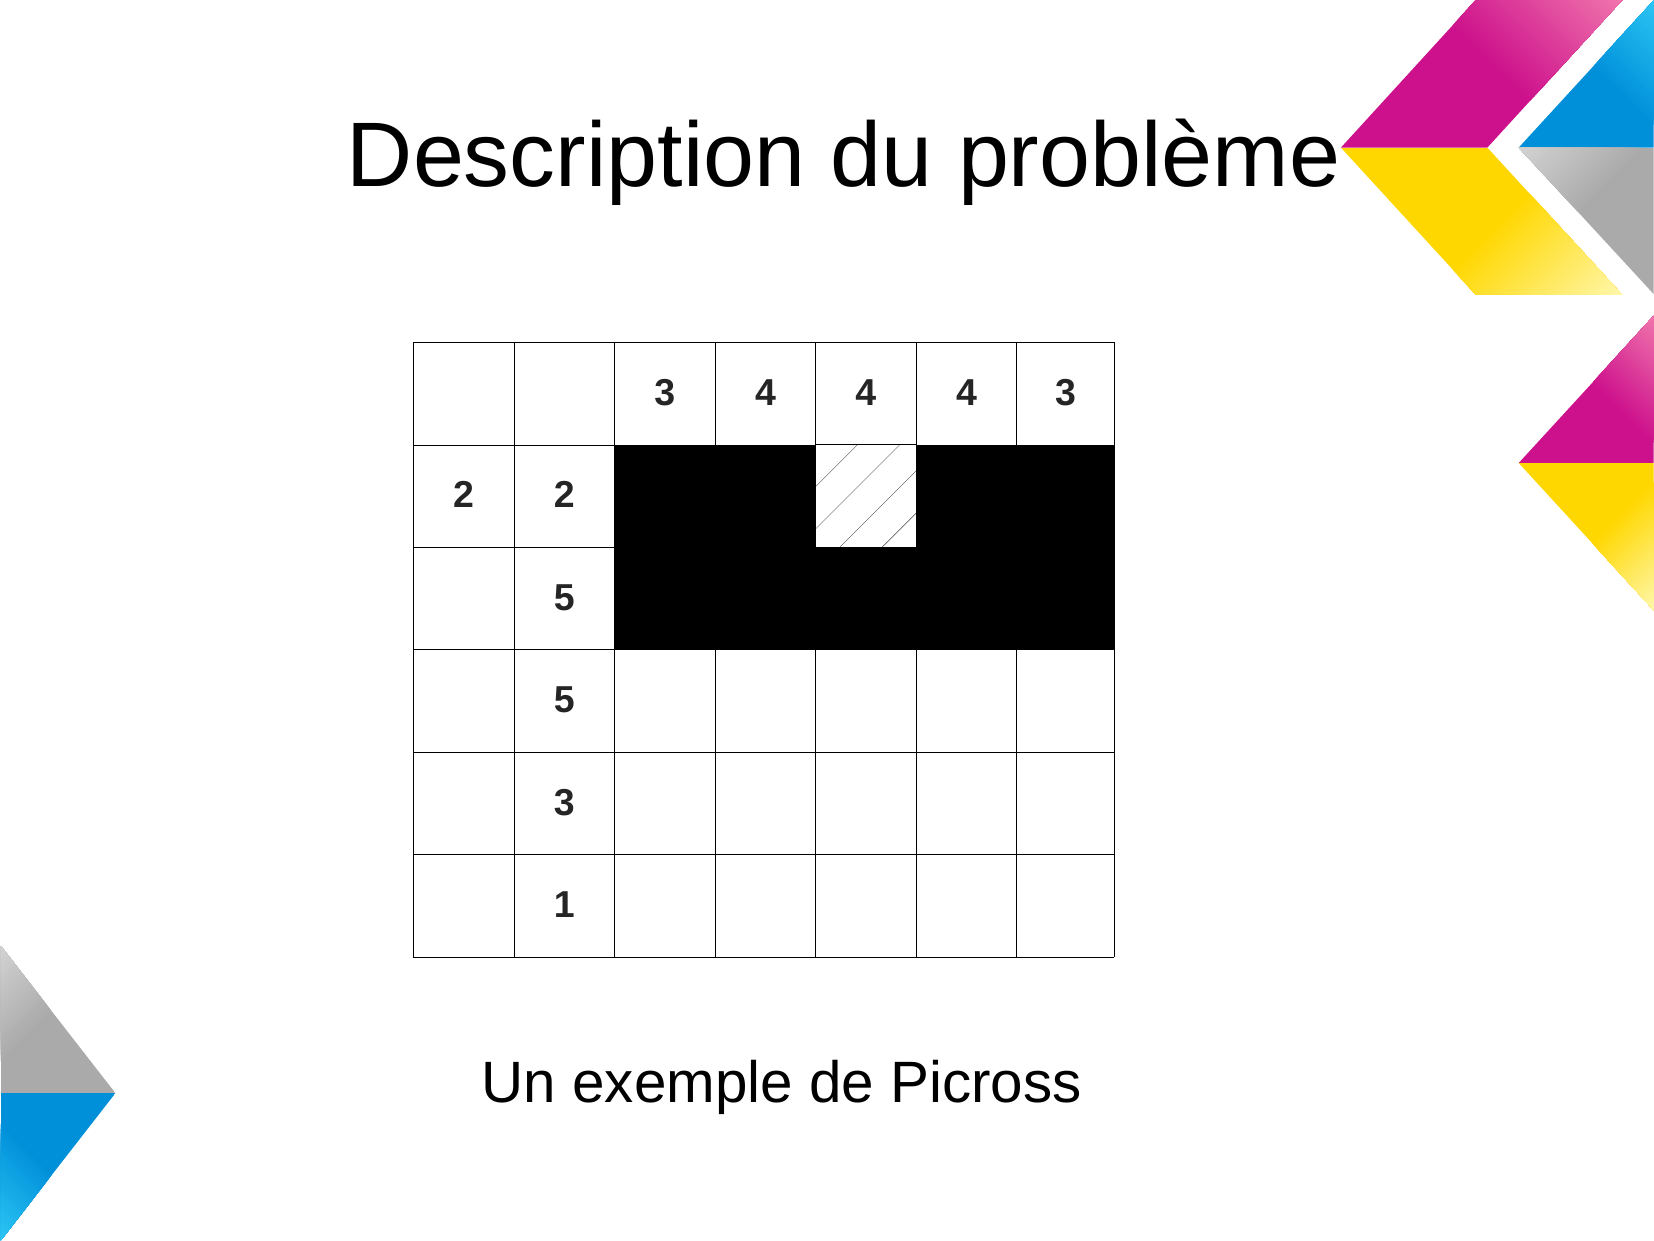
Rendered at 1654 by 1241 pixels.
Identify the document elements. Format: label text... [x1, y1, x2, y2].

table_header 4 [816, 343, 916, 444]
table_cell [716, 753, 815, 854]
table_cell [716, 548, 815, 649]
text_box Un exemple de Picross [465, 1039, 1099, 1120]
table_cell [615, 855, 715, 957]
table_cell [816, 650, 916, 752]
table_cell [1017, 753, 1114, 854]
table_header 3 [1017, 343, 1114, 445]
table_cell 2 [414, 446, 514, 547]
table_cell 3 [515, 753, 614, 854]
table_cell [716, 855, 815, 957]
table_cell [1017, 548, 1114, 649]
table_cell [414, 548, 514, 649]
table_cell [816, 445, 916, 547]
table_cell 5 [515, 548, 614, 649]
table_cell [414, 855, 514, 957]
table_cell [615, 548, 715, 649]
table_cell [1017, 446, 1114, 547]
table_cell 5 [515, 650, 614, 752]
table_cell [917, 650, 1016, 752]
table_header 4 [917, 343, 1016, 445]
table_cell [816, 753, 916, 854]
table_cell [615, 753, 715, 854]
title Description du problème [82, 49, 1571, 257]
table_cell [1017, 650, 1114, 752]
table_cell [816, 548, 916, 649]
table_cell [716, 446, 815, 547]
table_cell [917, 446, 1016, 547]
table_header [515, 343, 614, 445]
table_cell [414, 650, 514, 752]
table_cell [917, 548, 1016, 649]
table_cell [615, 446, 715, 547]
table_cell [917, 855, 1016, 957]
table_cell 2 [515, 446, 614, 547]
table_header 4 [716, 343, 815, 445]
table_header [414, 343, 514, 445]
table_cell [816, 855, 916, 957]
table_cell [414, 753, 514, 854]
table_cell [1017, 855, 1114, 957]
table_cell 1 [515, 855, 614, 957]
table_header 3 [615, 343, 715, 445]
table_cell [716, 650, 815, 752]
table_cell [615, 650, 715, 752]
table_cell [917, 753, 1016, 854]
